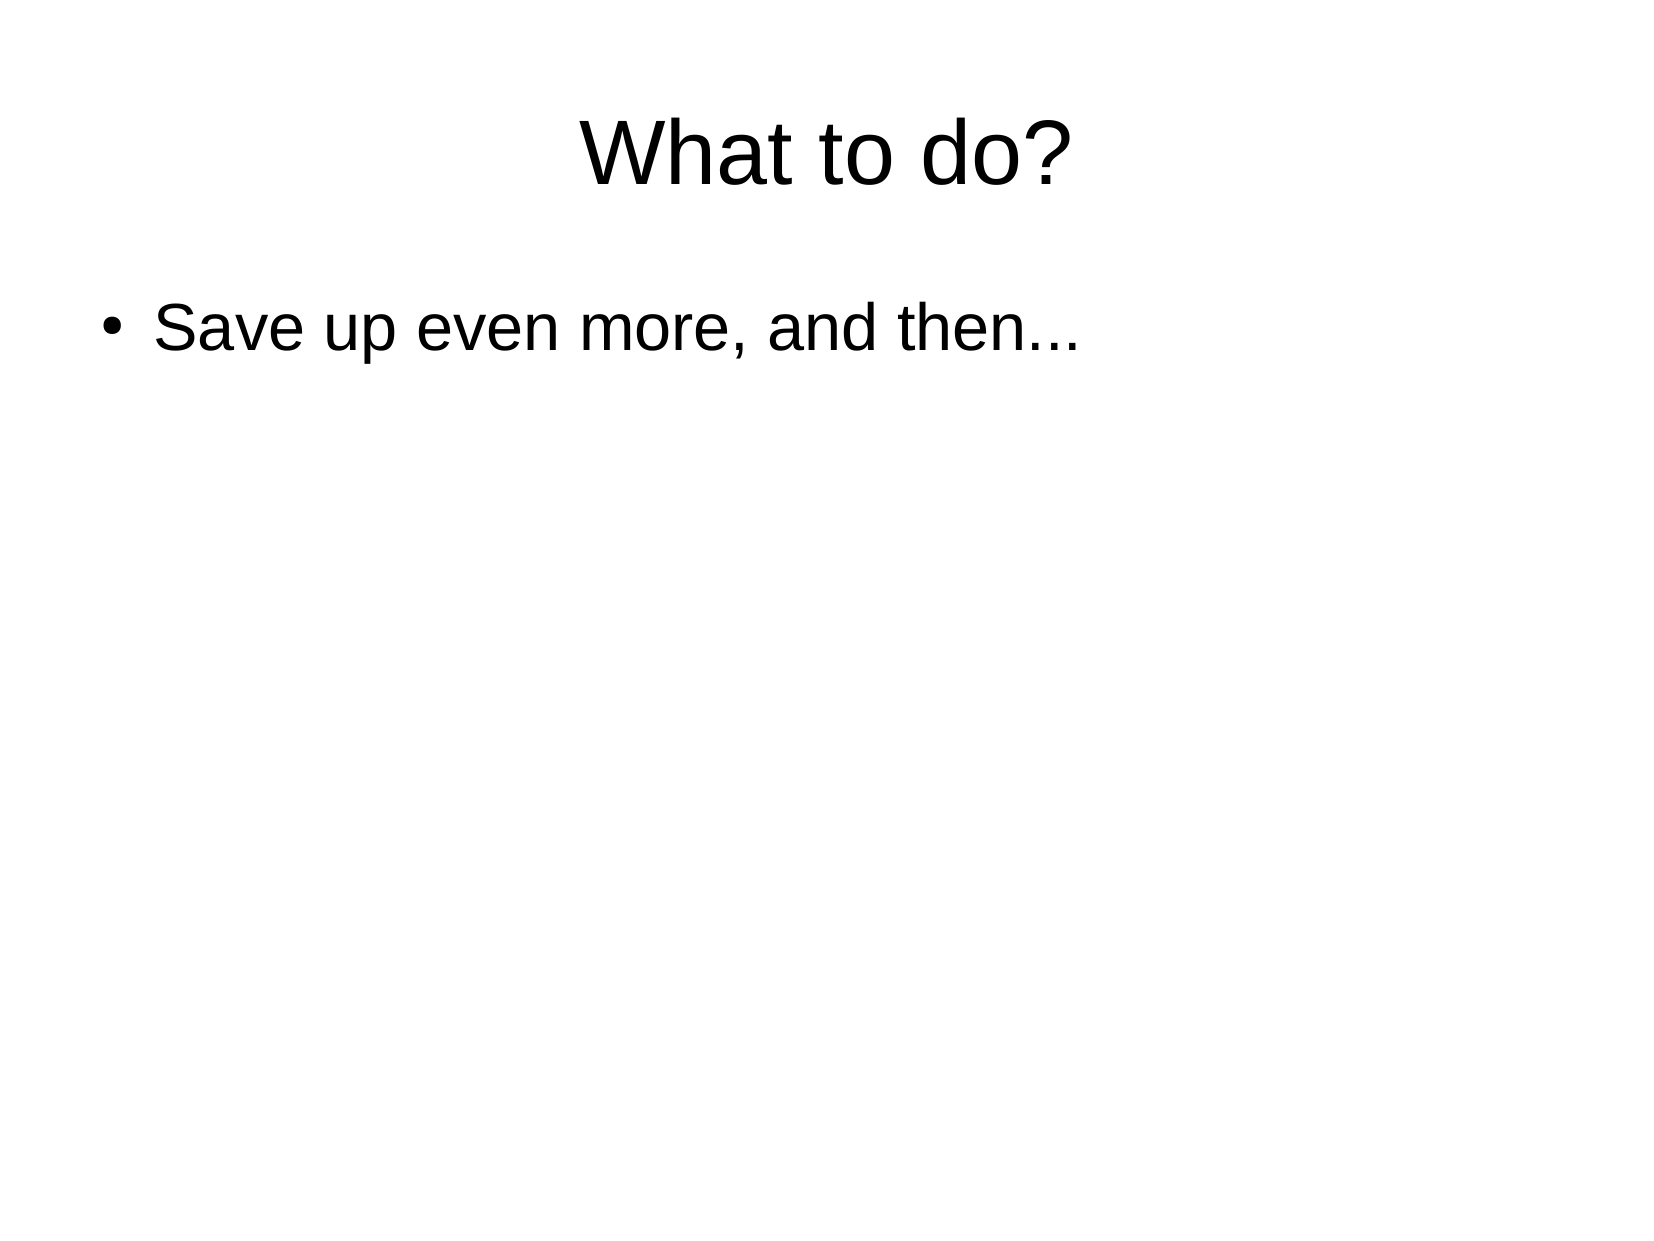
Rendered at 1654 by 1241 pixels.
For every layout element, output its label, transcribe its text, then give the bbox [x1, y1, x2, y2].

list Save up even more, and then... [82, 290, 1571, 1010]
title What to do? [82, 49, 1571, 257]
